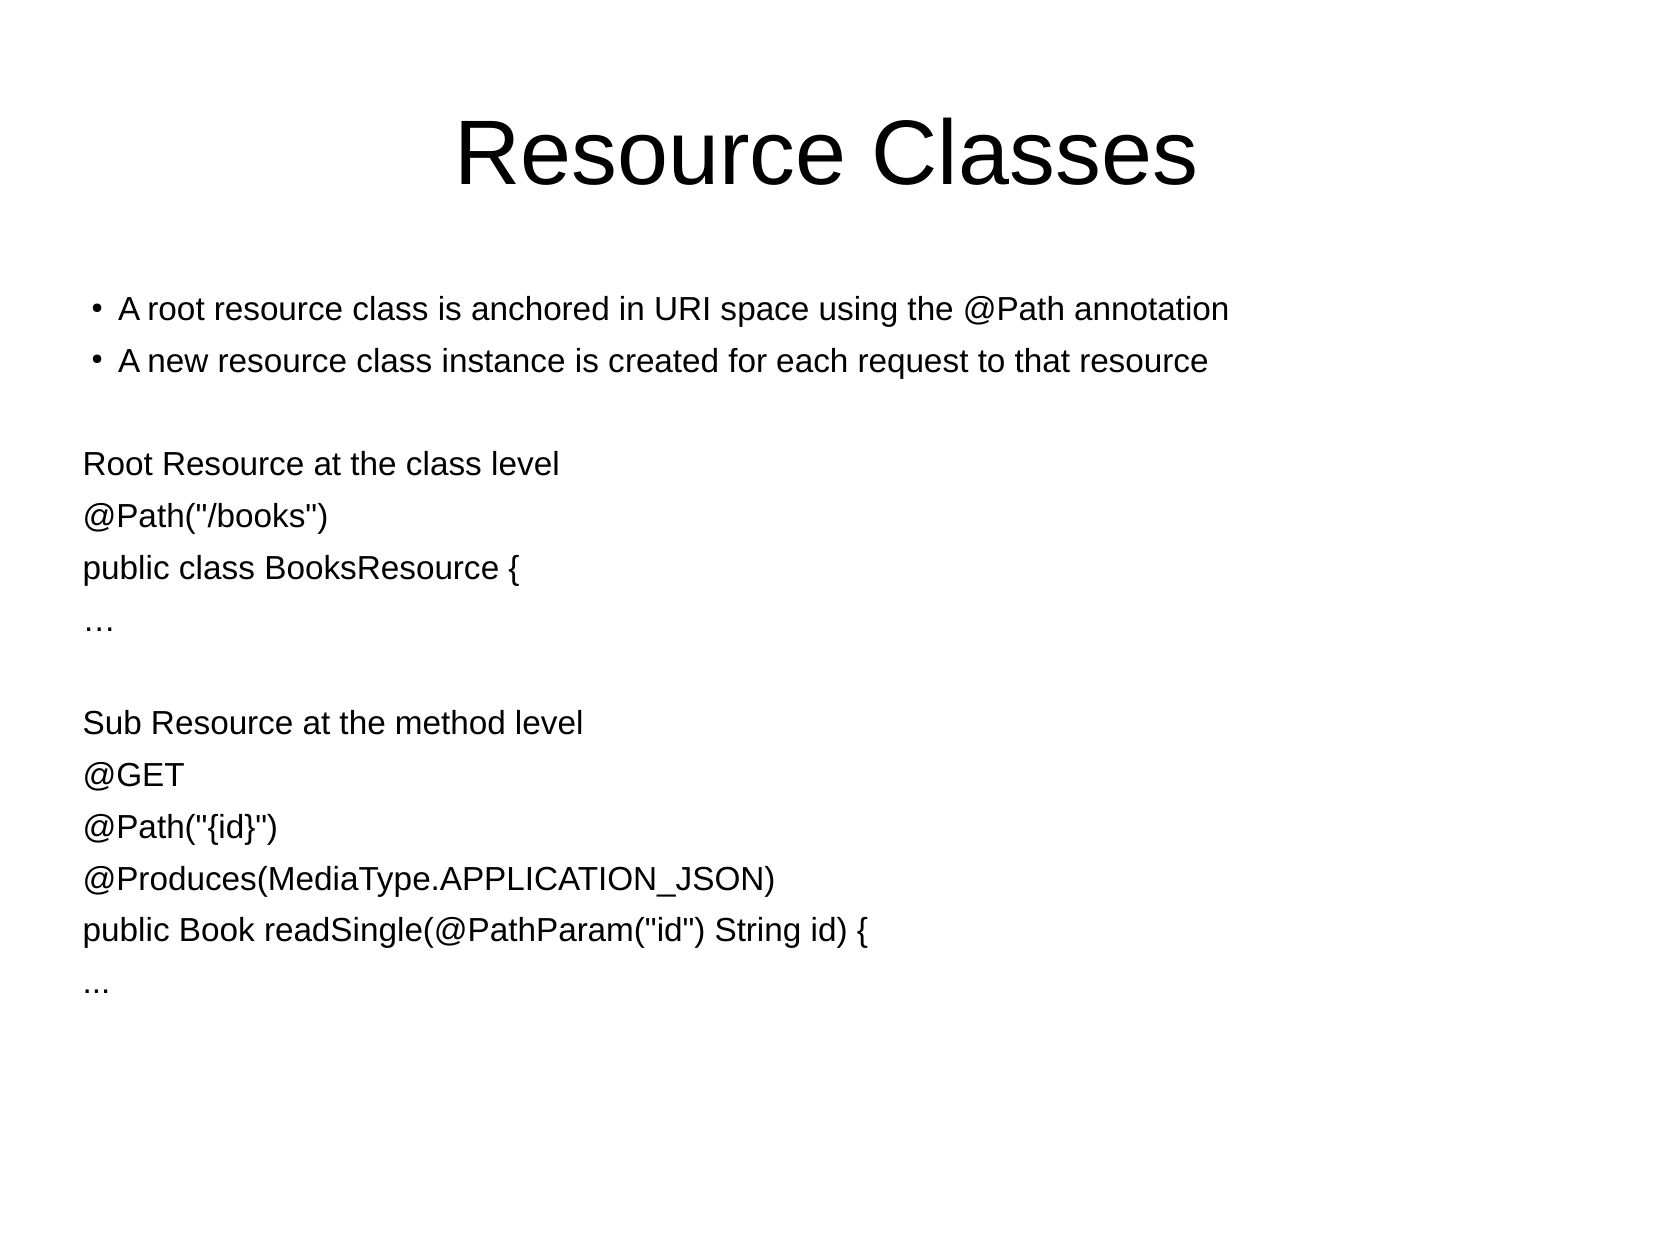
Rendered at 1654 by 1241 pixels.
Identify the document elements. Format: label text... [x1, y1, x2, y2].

title Resource Classes [82, 49, 1571, 257]
list A root resource class is anchored in URI space using the @Path annotation A new resource class instance is created for each request to that resource Root Resource at the class level @Path("/books") public class BooksResource { … Sub Resource at the method level @GET @Path("{id}") @Produces(MediaType.APPLICATION_JSON) public Book readSingle(@PathParam("id") String id) { ... [82, 290, 1538, 1010]
